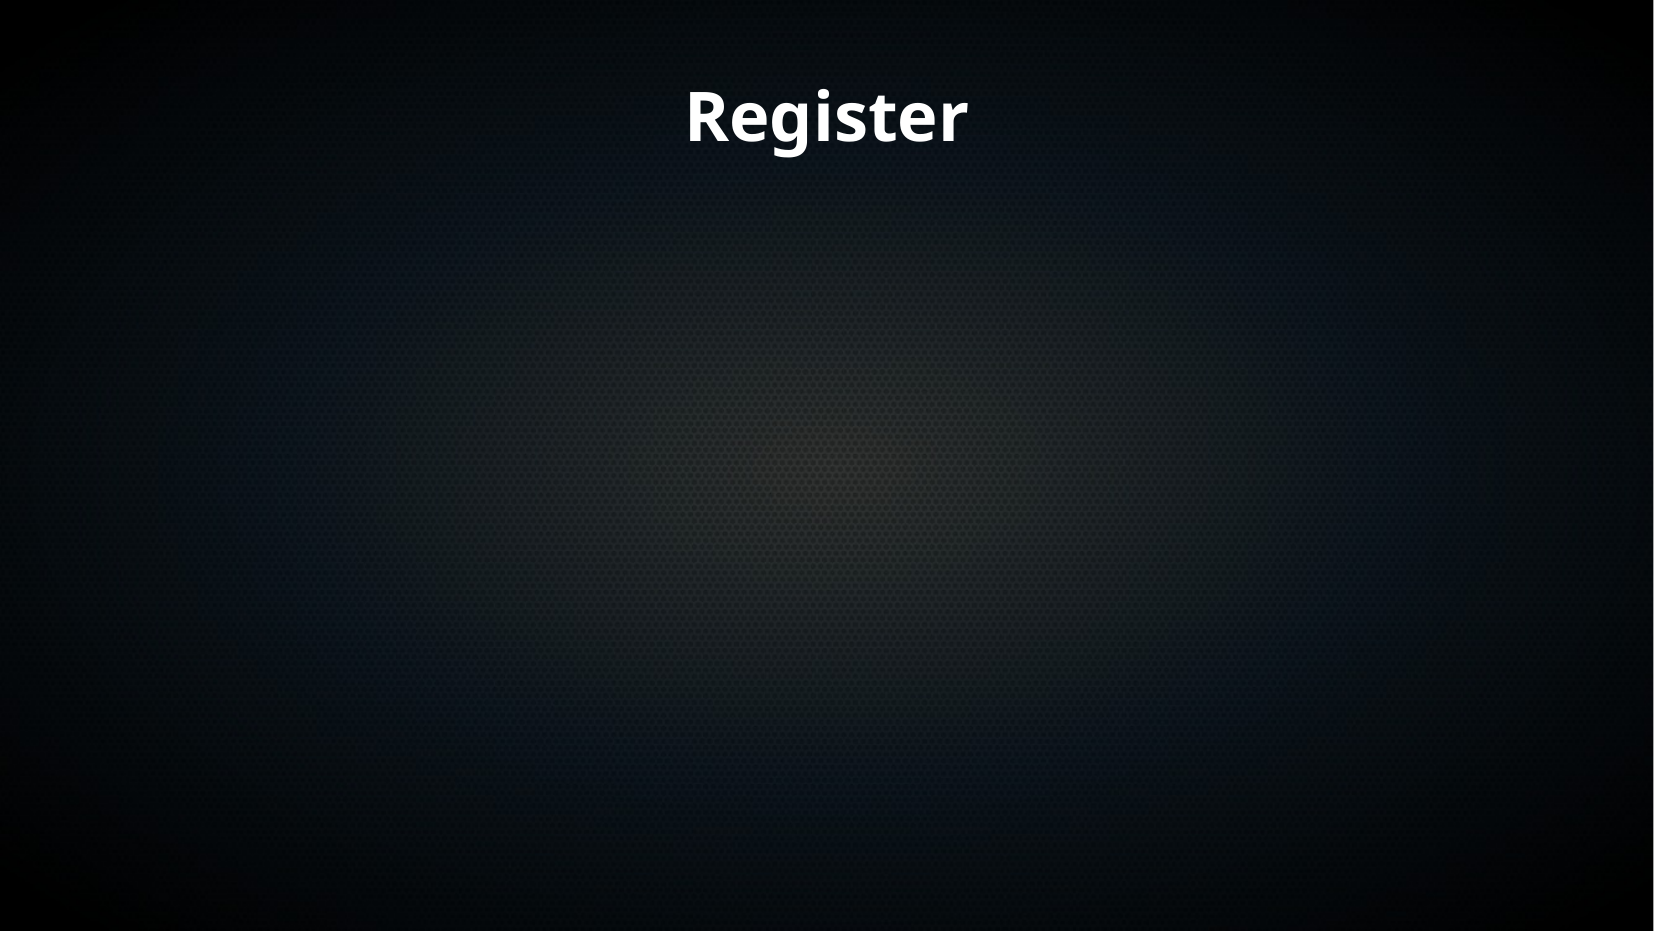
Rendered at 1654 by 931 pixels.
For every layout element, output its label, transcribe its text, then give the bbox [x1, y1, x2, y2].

picture [0, 0, 1654, 931]
title Register [82, 37, 1571, 193]
